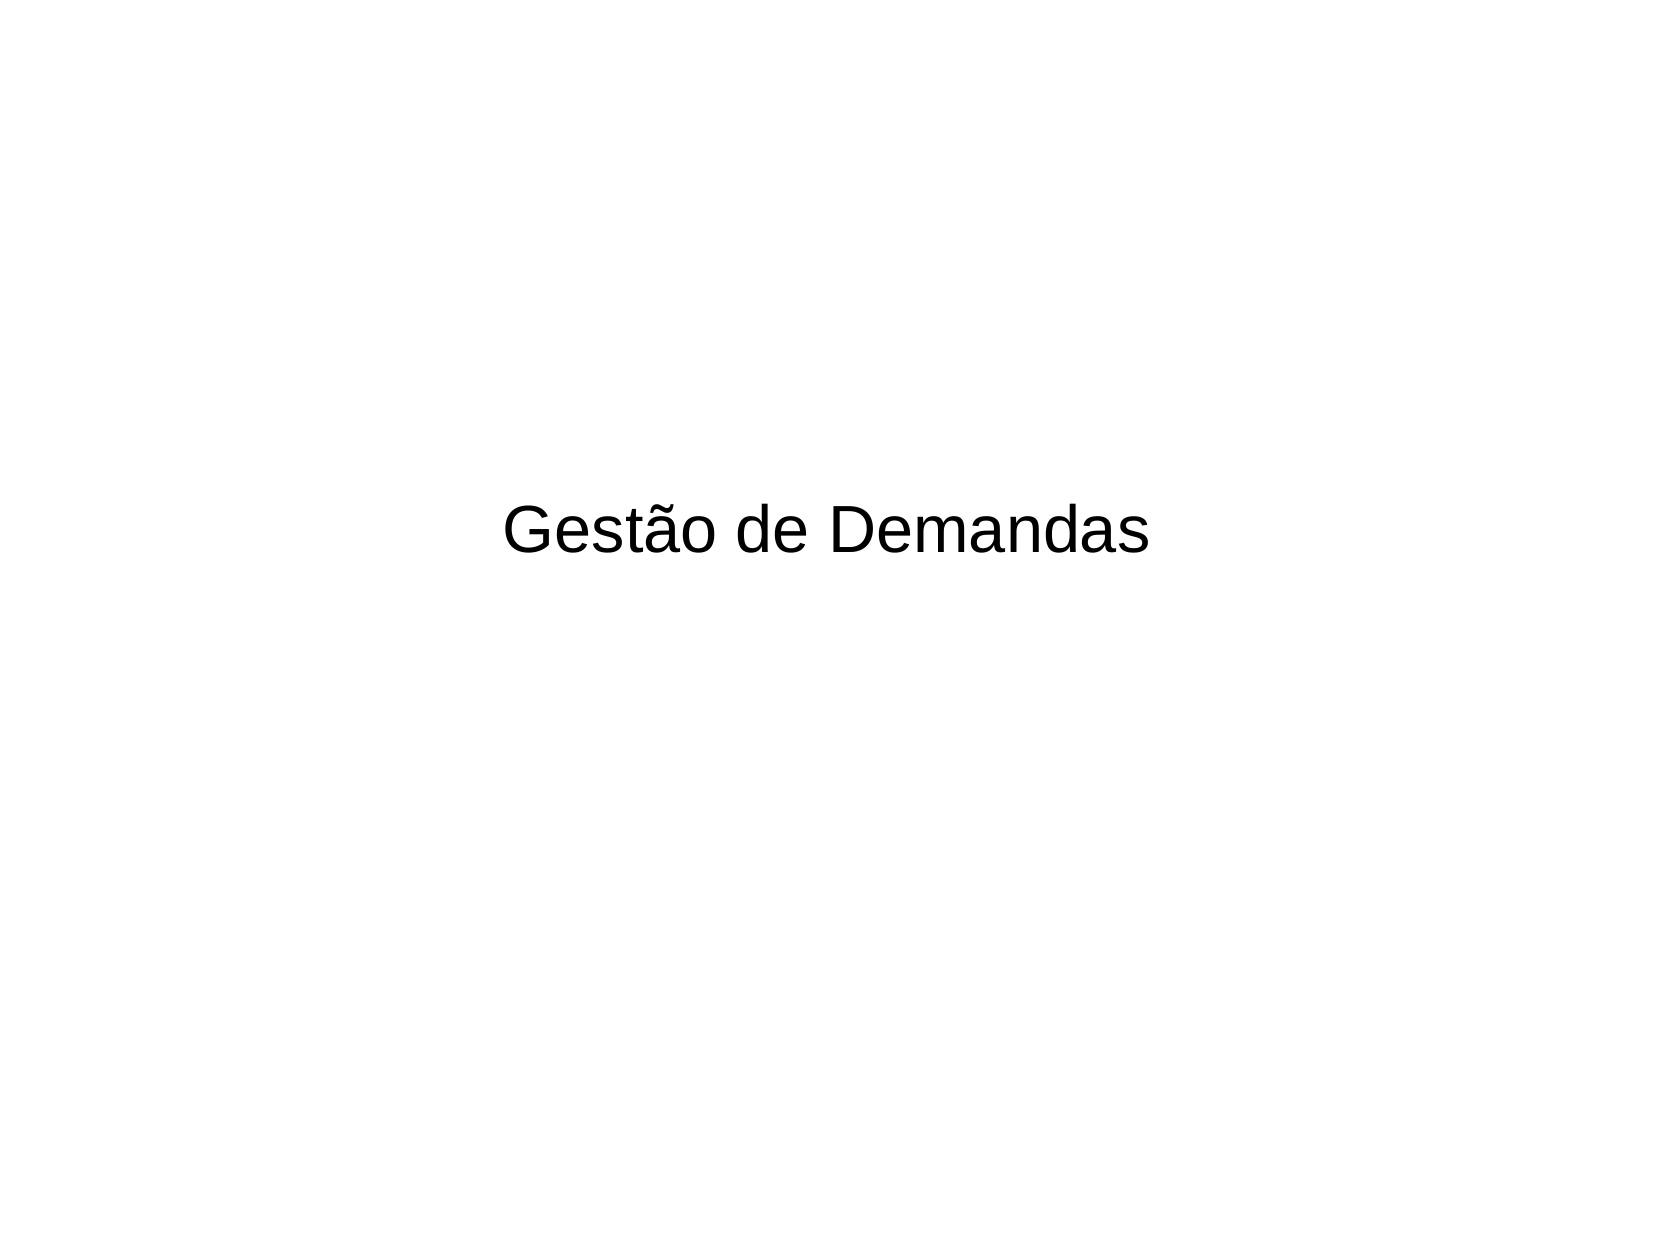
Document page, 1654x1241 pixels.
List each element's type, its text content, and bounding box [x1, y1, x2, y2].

subtitle Gestão de Demandas [82, 49, 1571, 1010]
